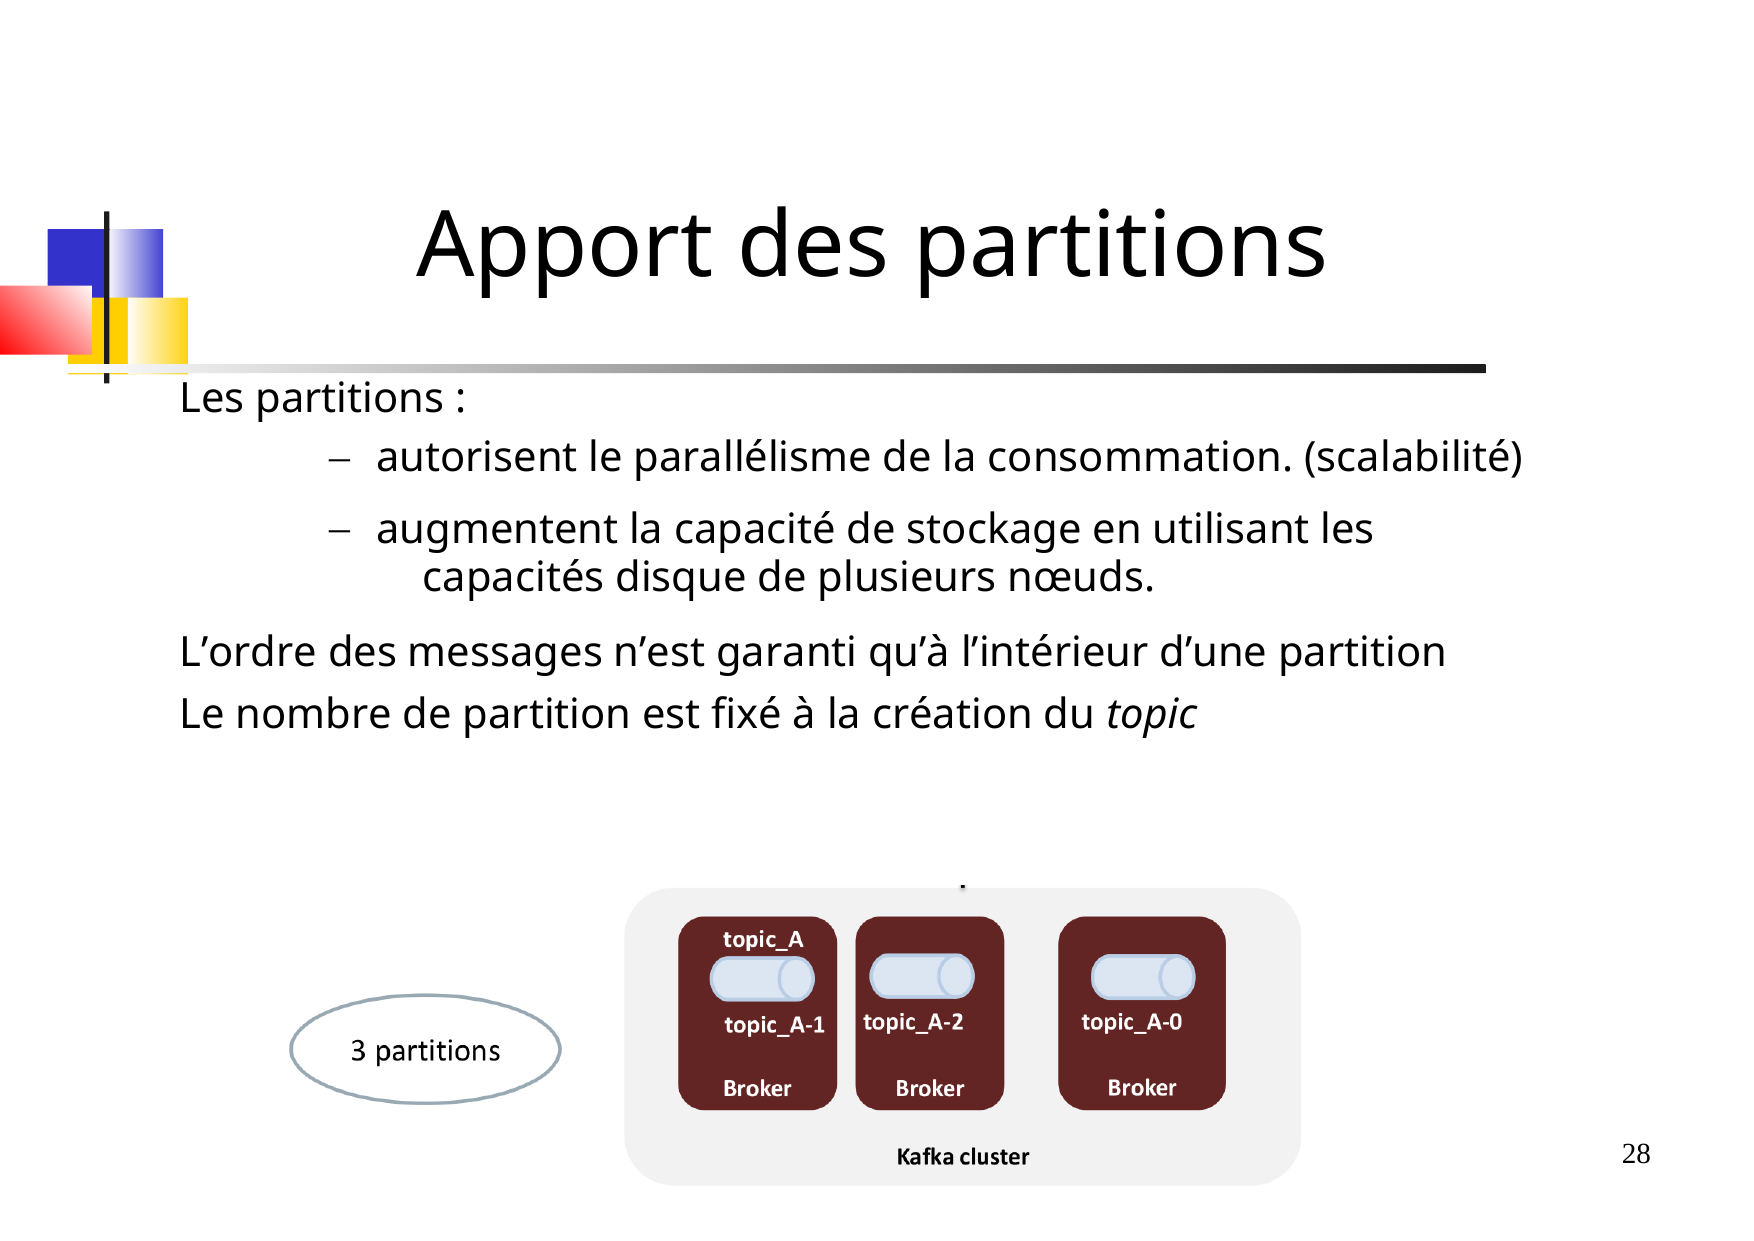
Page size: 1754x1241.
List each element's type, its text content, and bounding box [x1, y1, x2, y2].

picture [222, 885, 1351, 1205]
list Les partitions : autorisent le parallélisme de la consommation. (scalabilité) augmentent la capacité de stockage en utilisant les capacités disque de plusieurs nœuds. L’ordre des messages n’est garanti qu’à l’intérieur d’une partition Le nombre de partition est fixé à la création du topic [179, 371, 1567, 840]
title Apport des partitions [179, 139, 1567, 351]
